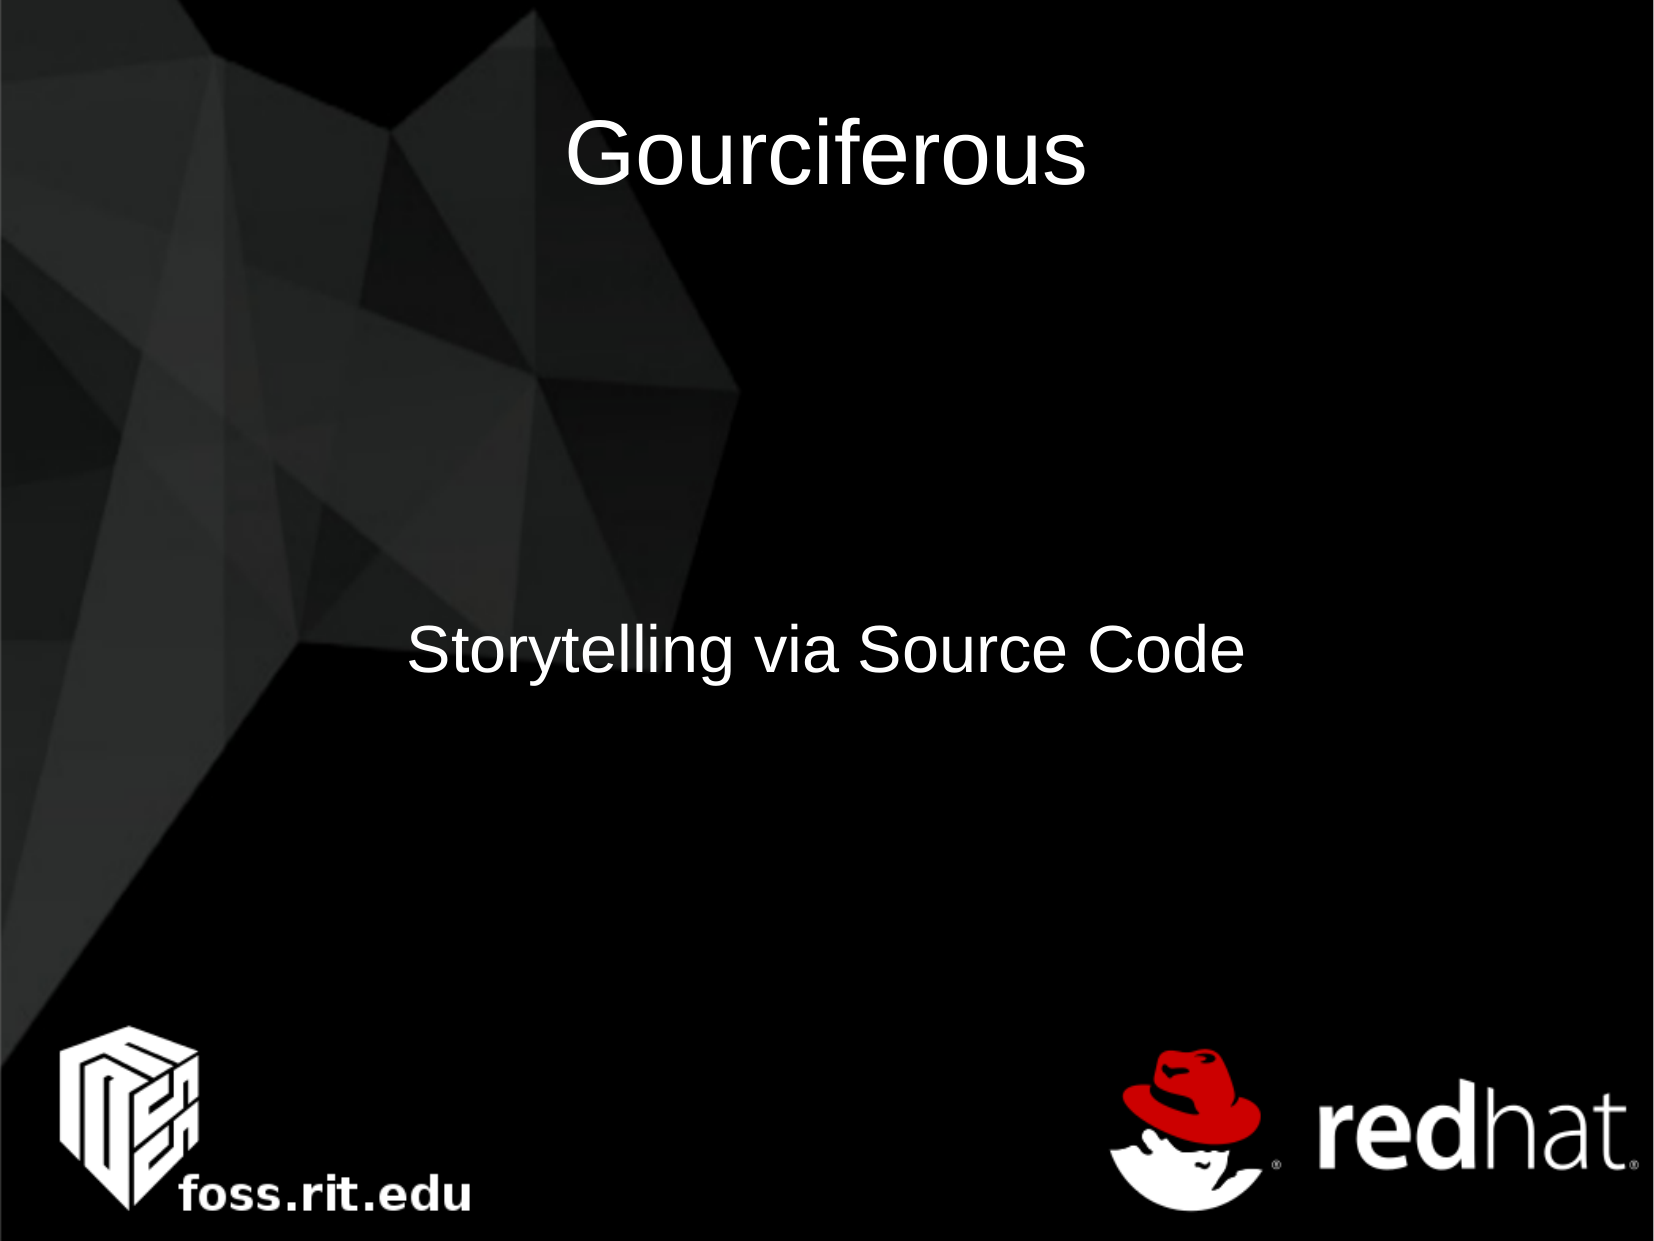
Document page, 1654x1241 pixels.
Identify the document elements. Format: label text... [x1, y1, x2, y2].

title Gourciferous [82, 49, 1571, 257]
picture [0, 0, 1654, 1241]
subtitle Storytelling via Source Code [82, 290, 1571, 1010]
